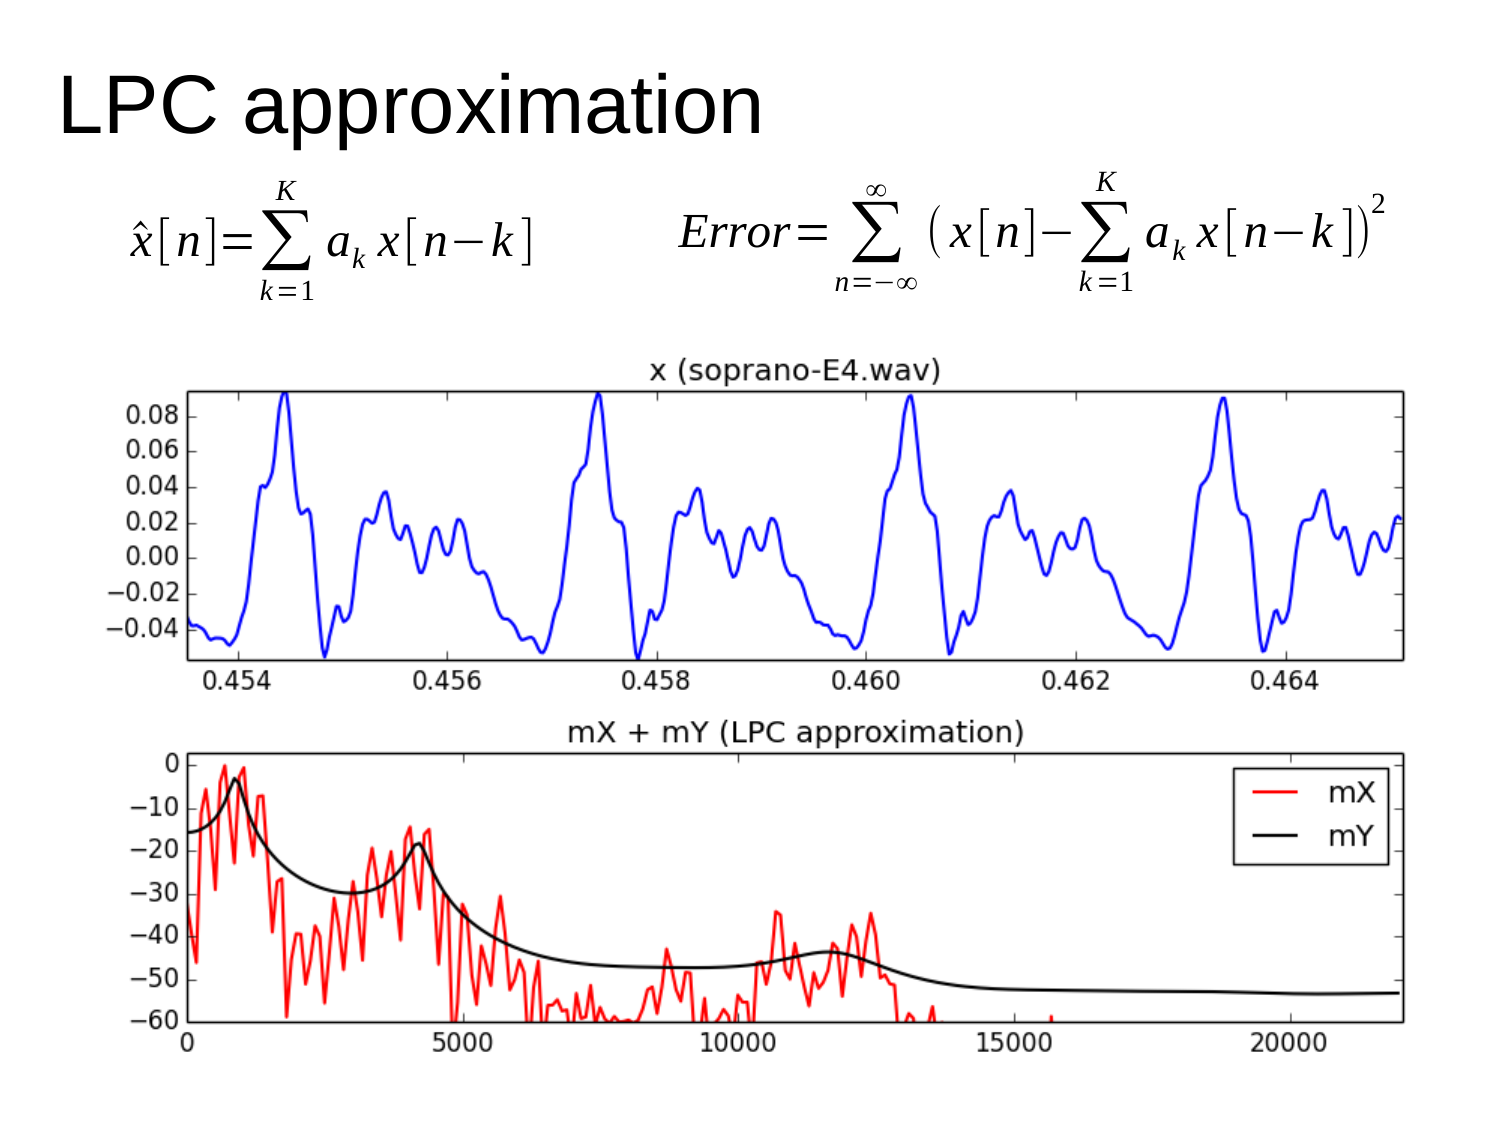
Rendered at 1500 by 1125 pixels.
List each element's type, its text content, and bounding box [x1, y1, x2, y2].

chart [120, 174, 541, 307]
title LPC approximation [57, 19, 1283, 190]
chart [670, 165, 1392, 298]
picture [79, 331, 1430, 1082]
